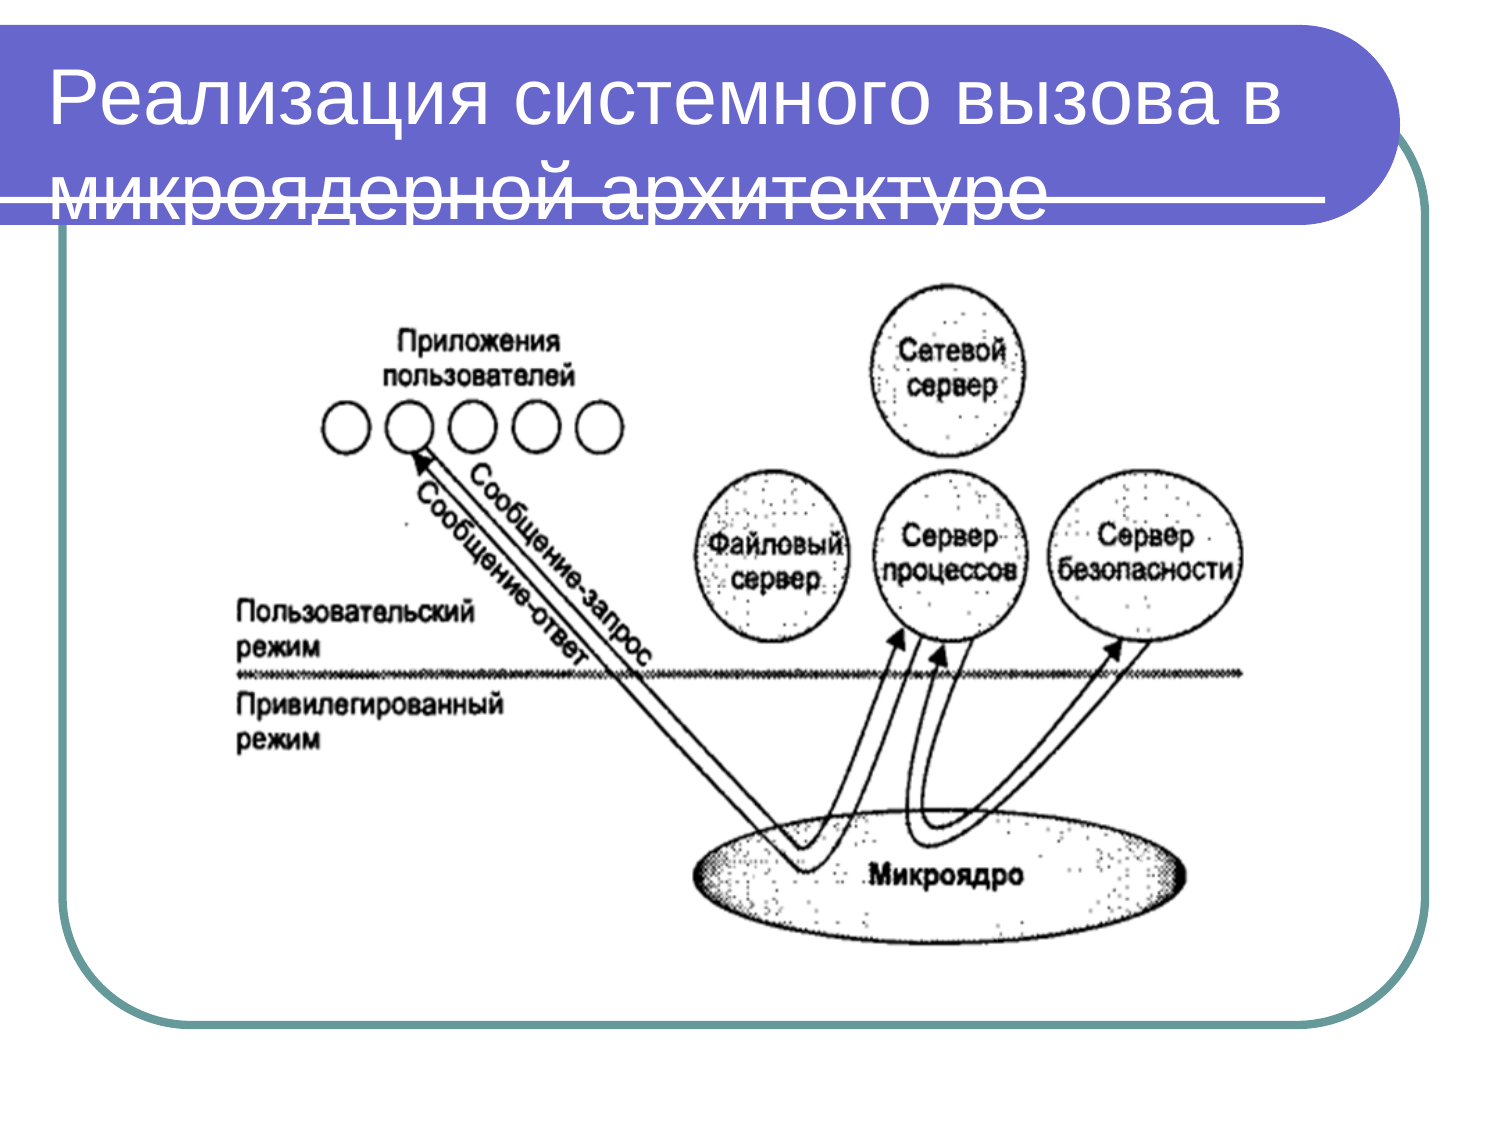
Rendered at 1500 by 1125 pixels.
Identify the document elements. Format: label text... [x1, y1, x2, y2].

title Реализация системного вызова в микроядерной архитектуре [32, 37, 1347, 188]
picture [230, 278, 1262, 958]
